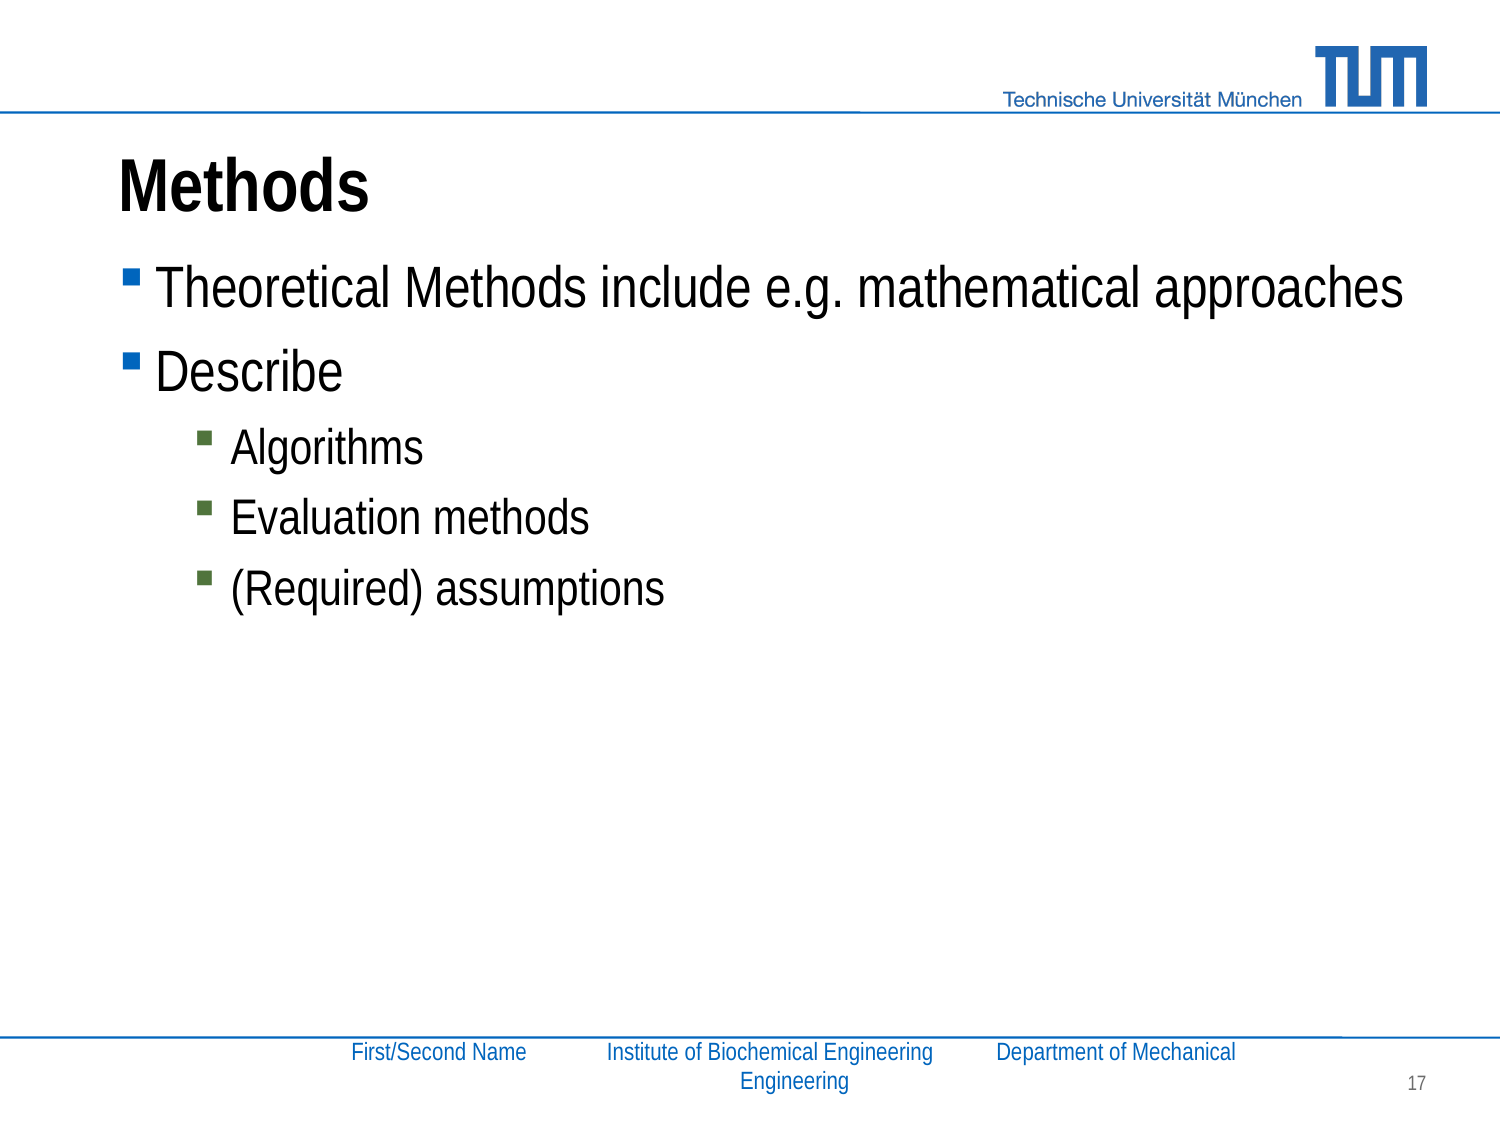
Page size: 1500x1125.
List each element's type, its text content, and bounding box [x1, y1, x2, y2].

picture [1003, 46, 1427, 107]
title Methods [103, 114, 1397, 235]
footer First/Second Name Institute of Biochemical Engineering Department of Mechanical Engineering [278, 1042, 1312, 1103]
slide_number <number> [1340, 1042, 1427, 1103]
list Theoretical Methods include e.g. mathematical approaches Describe Algorithms Evaluation methods (Required) assumptions [103, 249, 1473, 1014]
